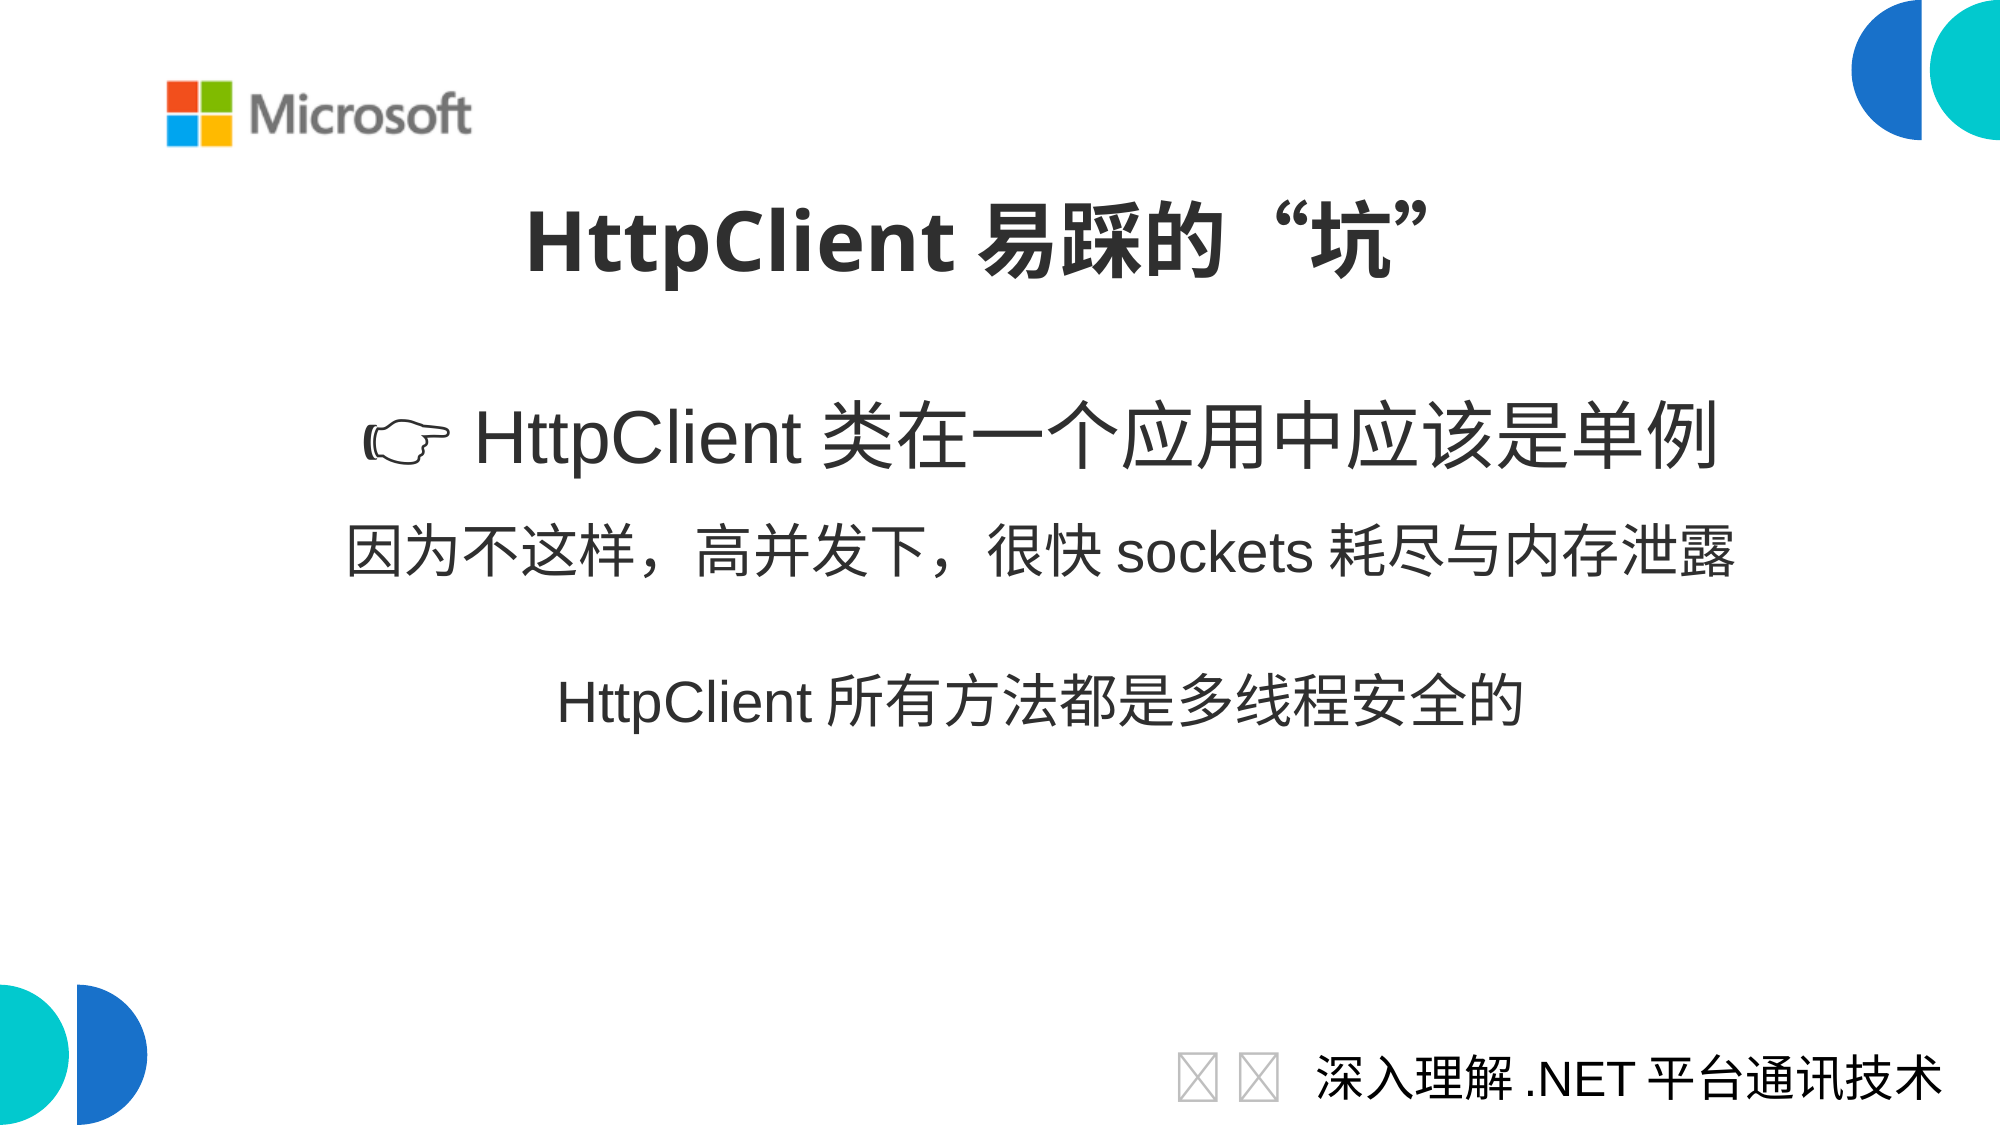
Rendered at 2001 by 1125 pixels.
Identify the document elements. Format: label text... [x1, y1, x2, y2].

picture [85, 41, 552, 189]
subtitle 🚀 🚀 深入理解.NET平台通讯技术 [1173, 1046, 1952, 1107]
text_box 👉 HttpClient类在一个应用中应该是单例 因为不这样，高并发下，很快sockets耗尽与内存泄露 HttpClient所有方法都是多线程安全的 [247, 336, 1835, 549]
title HttpClient易踩的“坑” [138, 145, 1862, 332]
